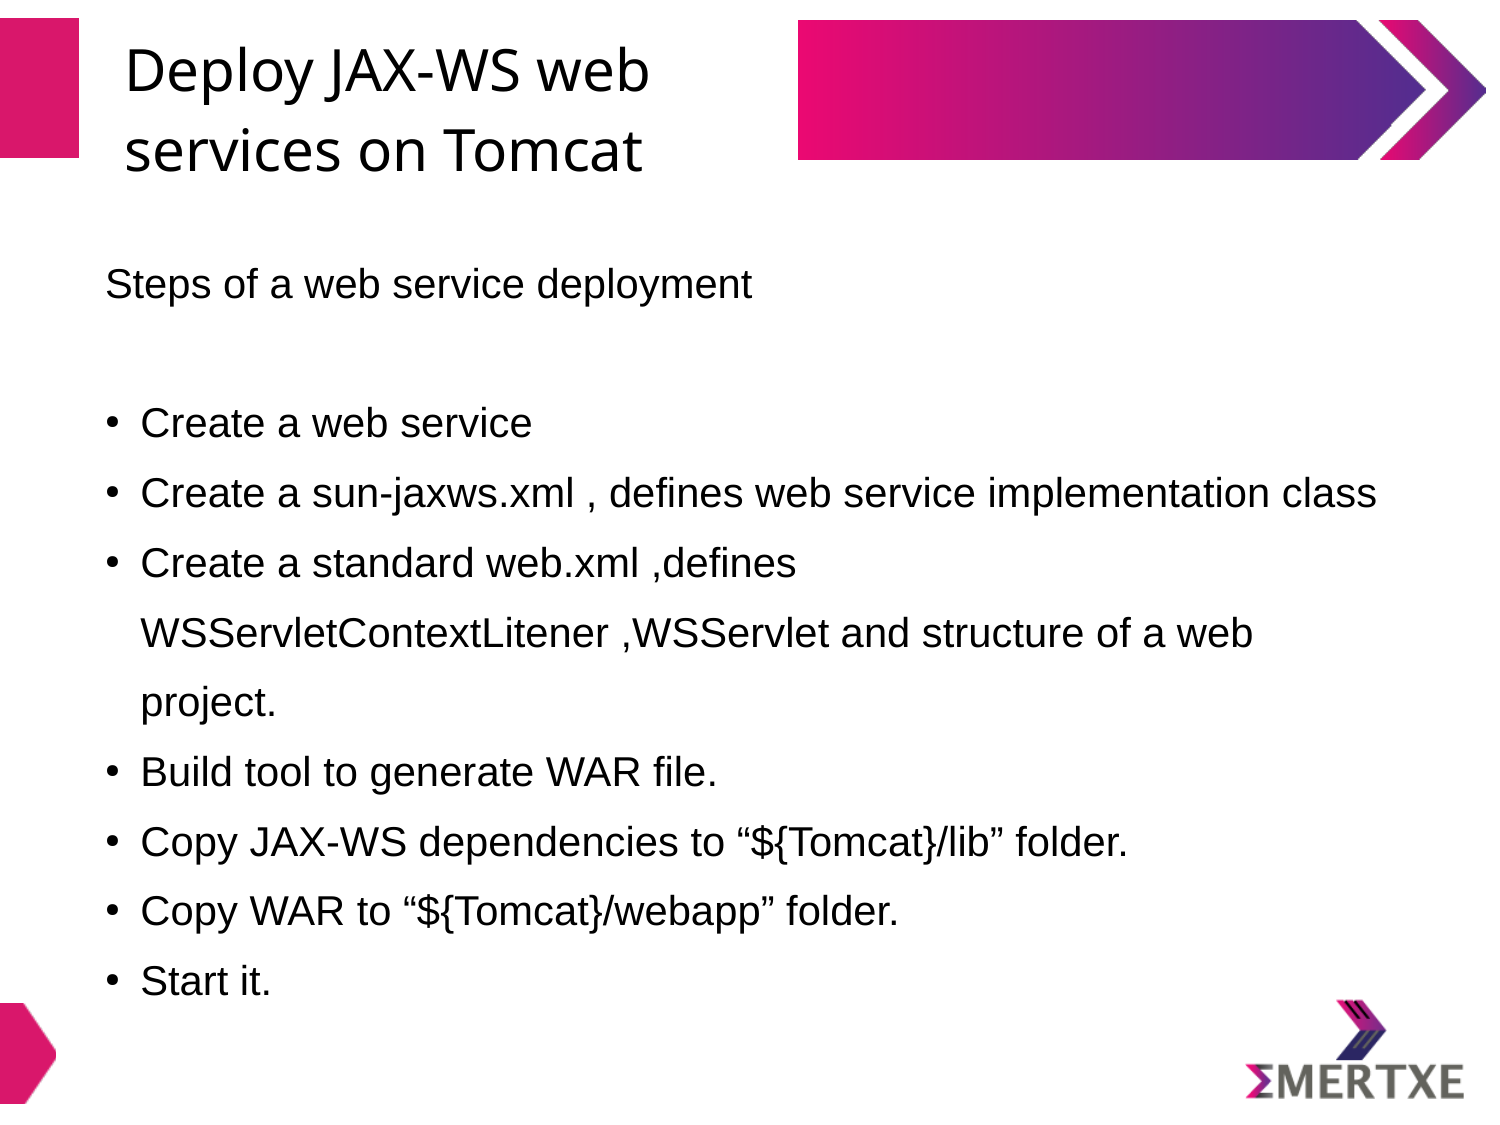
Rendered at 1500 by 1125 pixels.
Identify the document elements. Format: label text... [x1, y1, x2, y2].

picture [1245, 996, 1465, 1099]
picture [798, 20, 1486, 160]
text_box Steps of a web service deployment Create a web service Create a sun-jaxws.xml , defines web service implementation class Create a standard web.xml ,defines WSServletContextLitener ,WSServlet and structure of a web project. Build tool to generate WAR file. Copy JAX-WS dependencies to “${Tomcat}/lib” folder. Copy WAR to “${Tomcat}/webapp” folder. Start it. [90, 230, 1402, 927]
text_box Deploy JAX-WS web services on Tomcat [109, 22, 724, 174]
